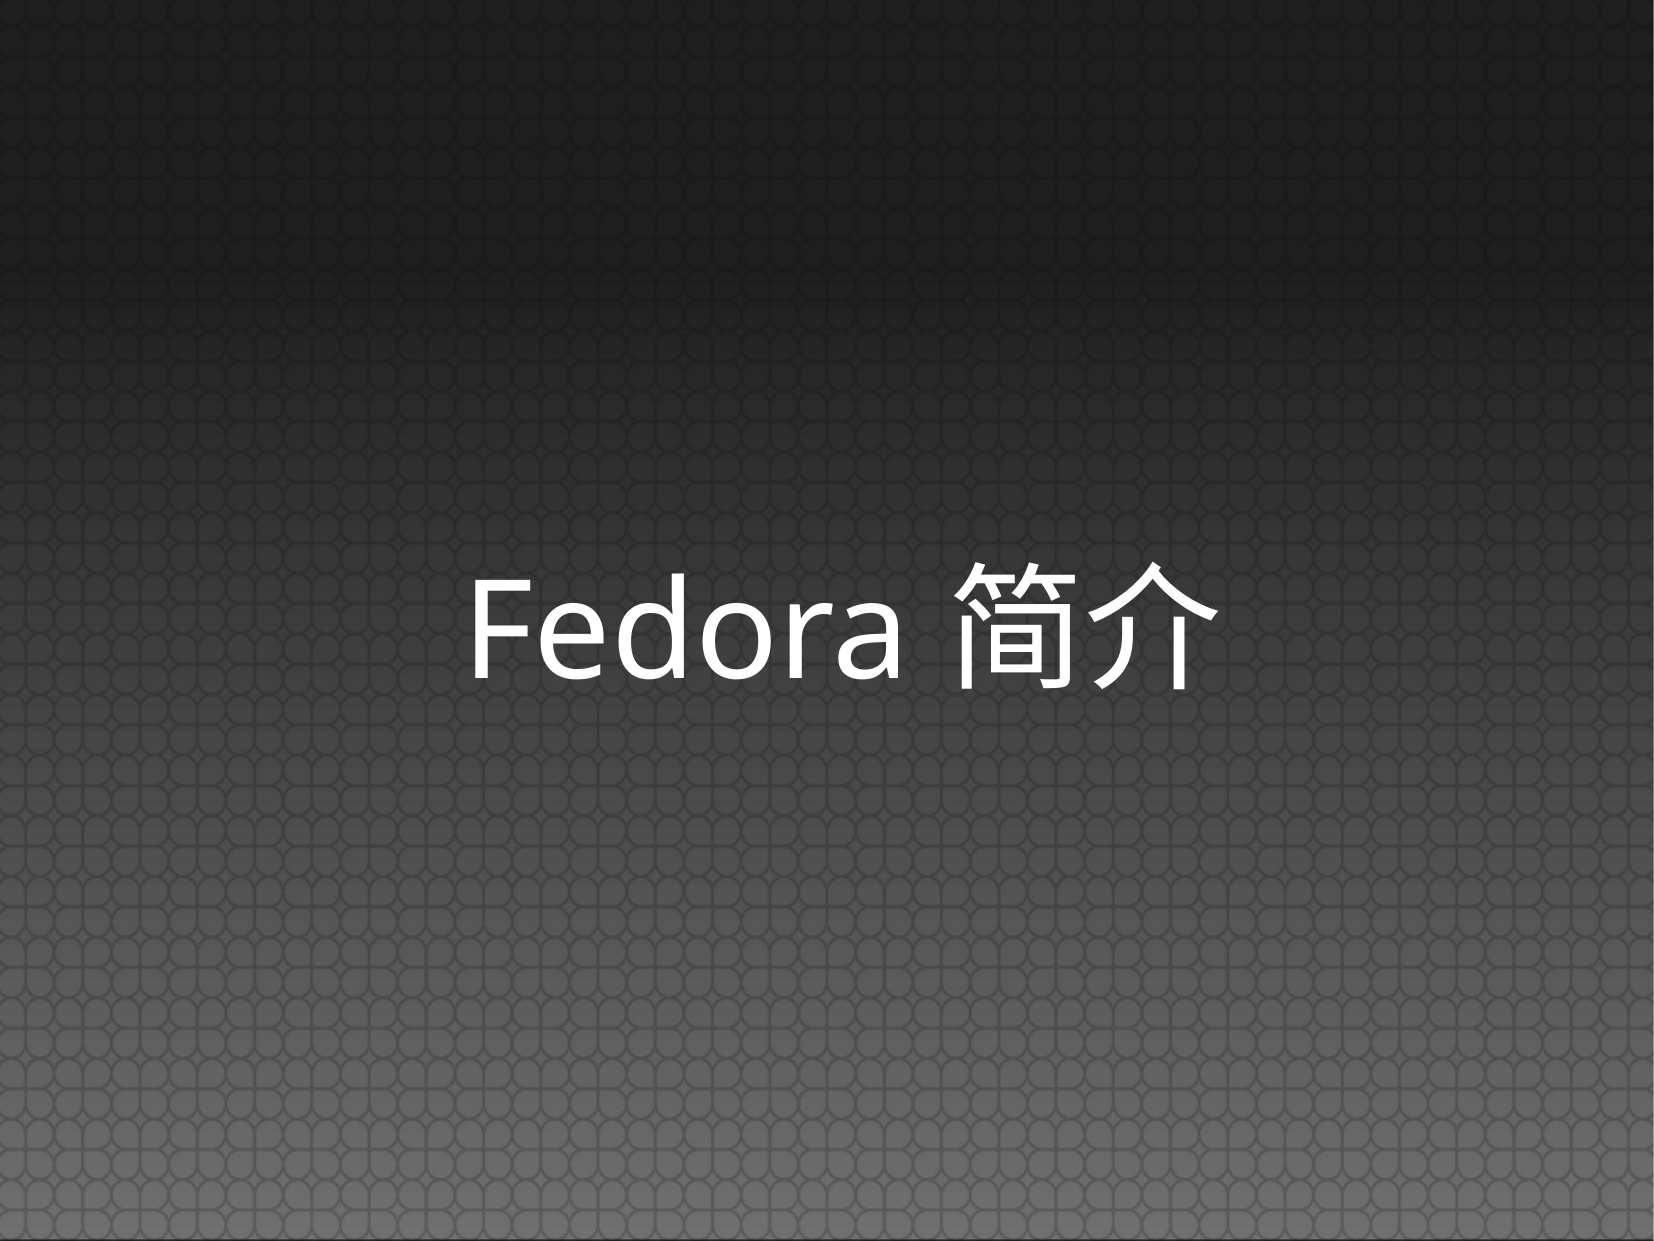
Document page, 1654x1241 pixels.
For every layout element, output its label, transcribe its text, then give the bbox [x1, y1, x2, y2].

title Fedora简介 [0, 479, 1637, 759]
picture [0, 0, 1654, 1241]
